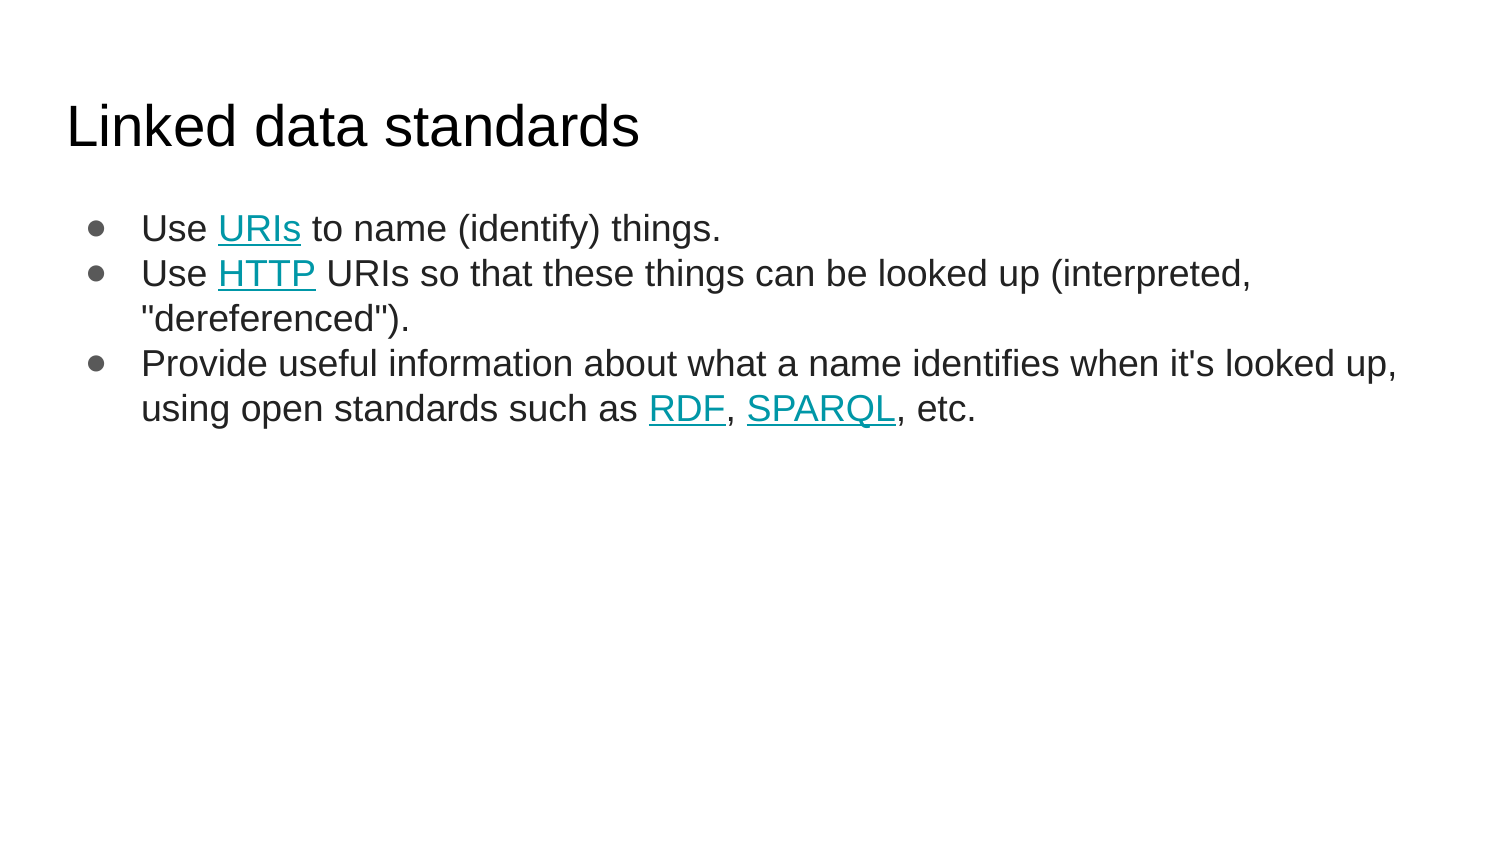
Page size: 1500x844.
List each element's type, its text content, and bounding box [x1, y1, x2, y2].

title Linked data standards [51, 72, 1449, 167]
list Use URIs to name (identify) things. Use HTTP URIs so that these things can be looked up (interpreted, "dereferenced"). Provide useful information about what a name identifies when it's looked up, using open standards such as RDF, SPARQL, etc. [51, 189, 1449, 750]
